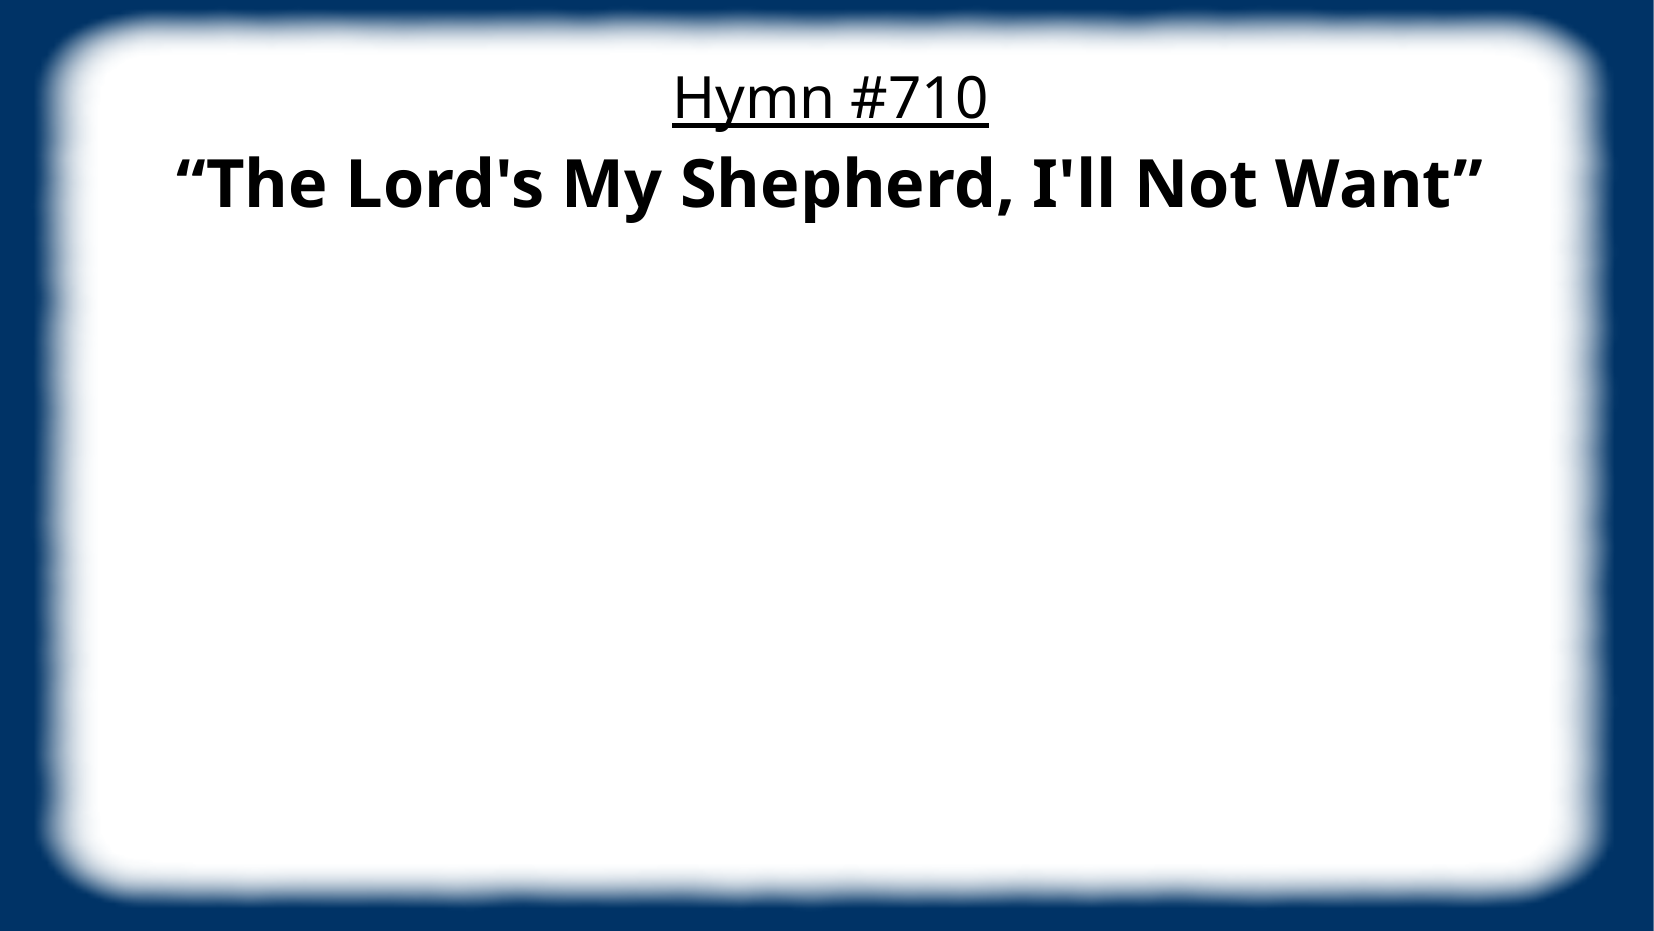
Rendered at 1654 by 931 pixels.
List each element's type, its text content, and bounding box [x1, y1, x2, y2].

picture [0, 0, 1654, 931]
text_box Hymn #710 “The Lord's My Shepherd, I'll Not Want” [95, 49, 1566, 230]
